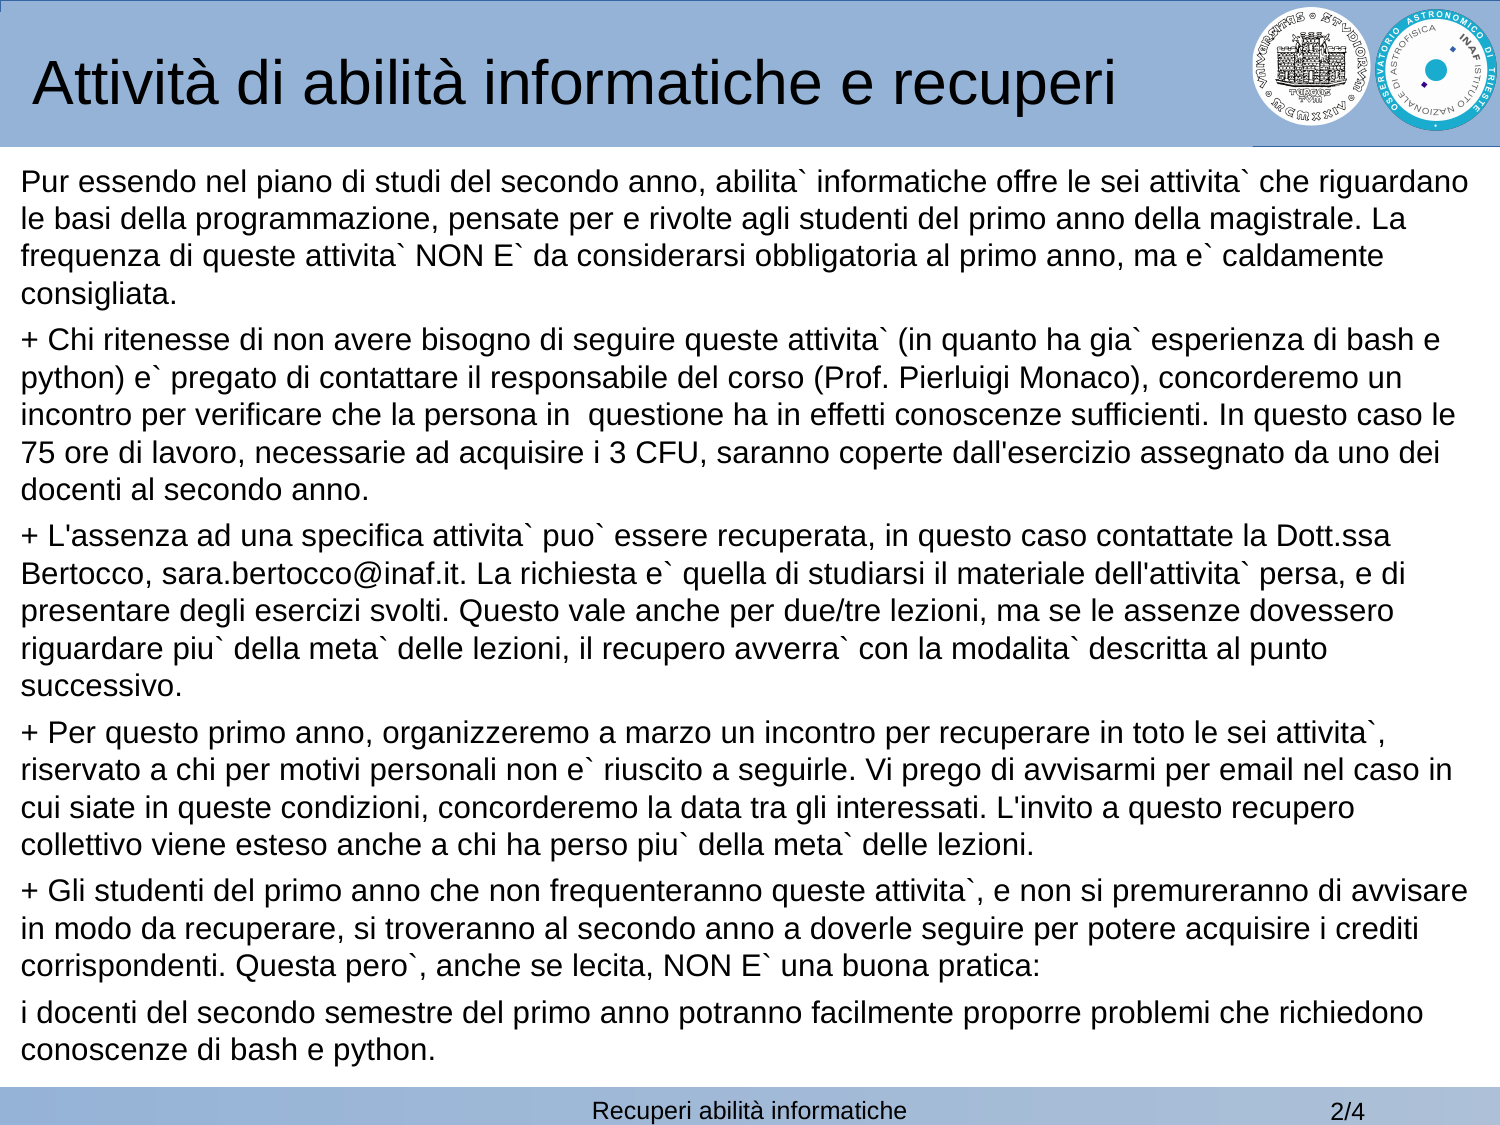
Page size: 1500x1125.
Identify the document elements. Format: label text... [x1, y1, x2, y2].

text_box Attività di abilità informatiche e recuperi [0, 11, 1253, 147]
picture [1252, 0, 1500, 156]
list Pur essendo nel piano di studi del secondo anno, abilita` informatiche offre le sei attivita` che riguardano le basi della programmazione, pensate per e rivolte agli studenti del primo anno della magistrale. La frequenza di queste attivita` NON E` da considerarsi obbligatoria al primo anno, ma e` caldamente consigliata. + Chi ritenesse di non avere bisogno di seguire queste attivita` (in quanto ha gia` esperienza di bash e python) e` pregato di contattare il responsabile del corso (Prof. Pierluigi Monaco), concorderemo un incontro per verificare che la persona in questione ha in effetti conoscenze sufficienti. In questo caso le 75 ore di lavoro, necessarie ad acquisire i 3 CFU, saranno coperte dall'esercizio assegnato da uno dei docenti al secondo anno. + L'assenza ad una specifica attivita` puo` essere recuperata, in questo caso contattate la Dott.ssa Bertocco, sara.bertocco@inaf.it. La richiesta e` quella di studiarsi il materiale dell'attivita` persa, e di presentare degli esercizi svolti. Questo vale anche per due/tre lezioni, ma se le assenze dovessero riguardare piu` della meta` delle lezioni, il recupero avverra` con la modalita` descritta al punto successivo. + Per questo primo anno, organizzeremo a marzo un incontro per recuperare in toto le sei attivita`, riservato a chi per motivi personali non e` riuscito a seguirle. Vi prego di avvisarmi per email nel caso in cui siate in queste condizioni, concorderemo la data tra gli interessati. L'invito a questo recupero collettivo viene esteso anche a chi ha perso piu` della meta` delle lezioni. + Gli studenti del primo anno che non frequenteranno queste attivita`, e non si premureranno di avvisare in modo da recuperare, si troveranno al secondo anno a doverle seguire per potere acquisire i crediti corrispondenti. Questa pero`, anche se lecita, NON E` una buona pratica: i docenti del secondo semestre del primo anno potranno facilmente proporre problemi che richiedono conoscenze di bash e python. [5, 153, 1495, 1054]
